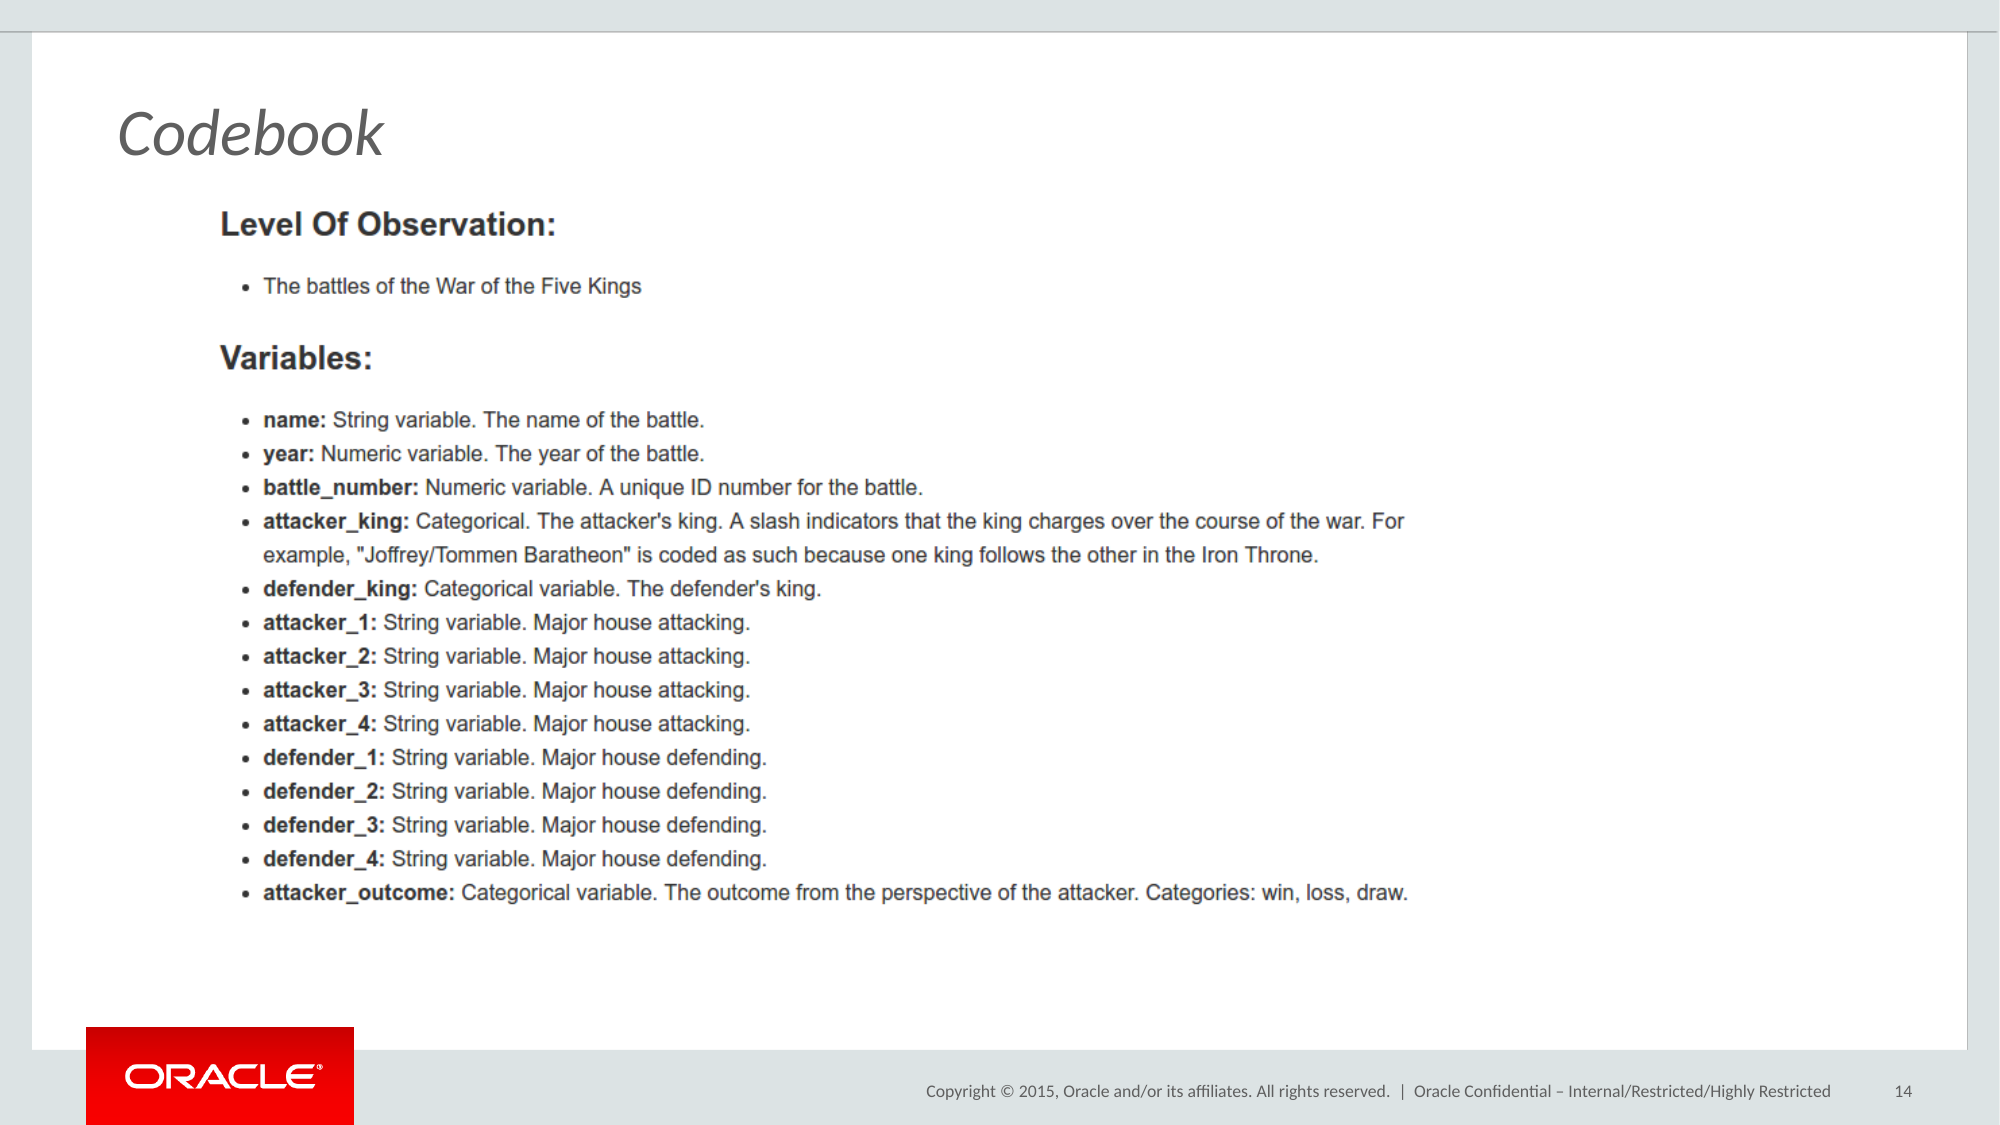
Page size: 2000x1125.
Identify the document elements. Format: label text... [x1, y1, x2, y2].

picture [86, 1027, 354, 1125]
footer Oracle Confidential – Internal/Restricted/Highly Restricted [1414, 1075, 1849, 1106]
picture [206, 194, 1441, 907]
title Codebook [117, 104, 1861, 172]
slide_number <number> [1849, 1075, 1913, 1106]
